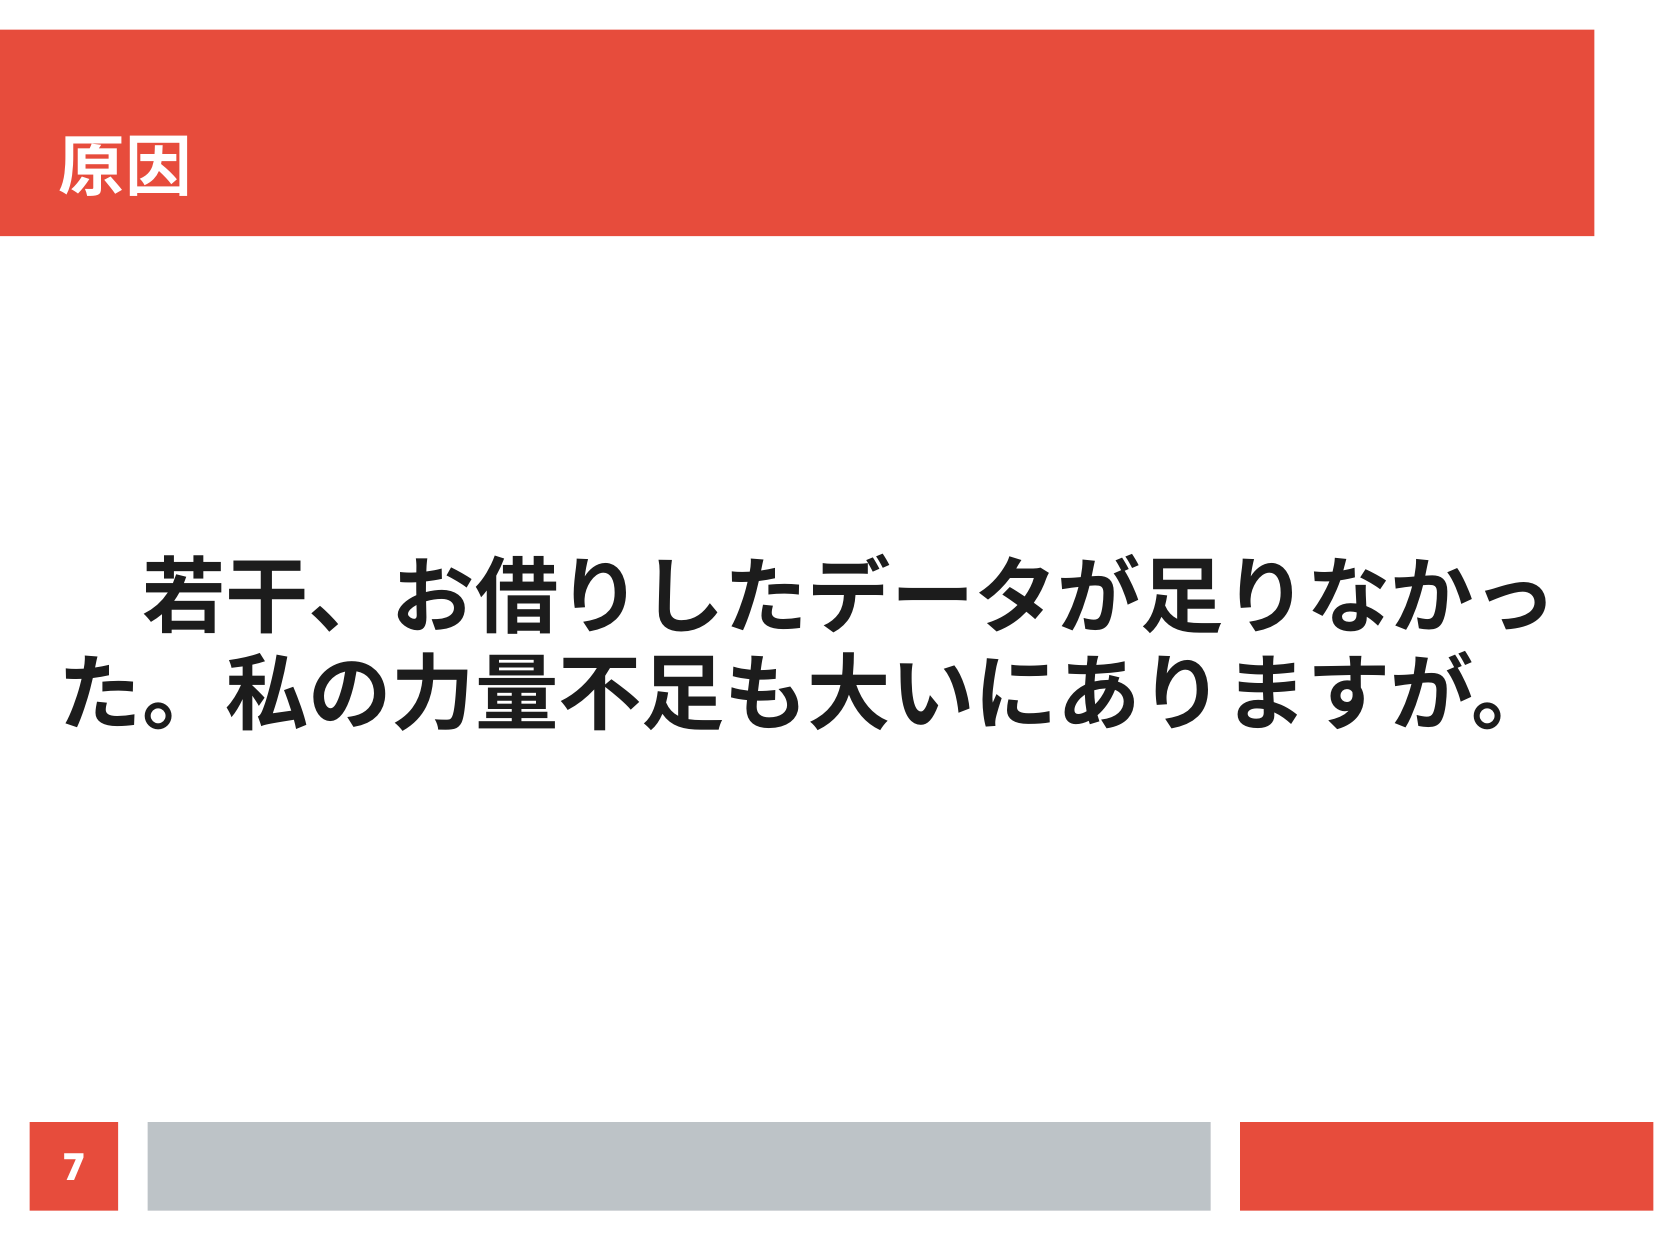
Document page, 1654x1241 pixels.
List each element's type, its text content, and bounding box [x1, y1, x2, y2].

title 原因 [59, 59, 1595, 207]
list 若干、お借りしたデータが足りなかった。私の力量不足も大いにありますが。 [59, 324, 1565, 1093]
